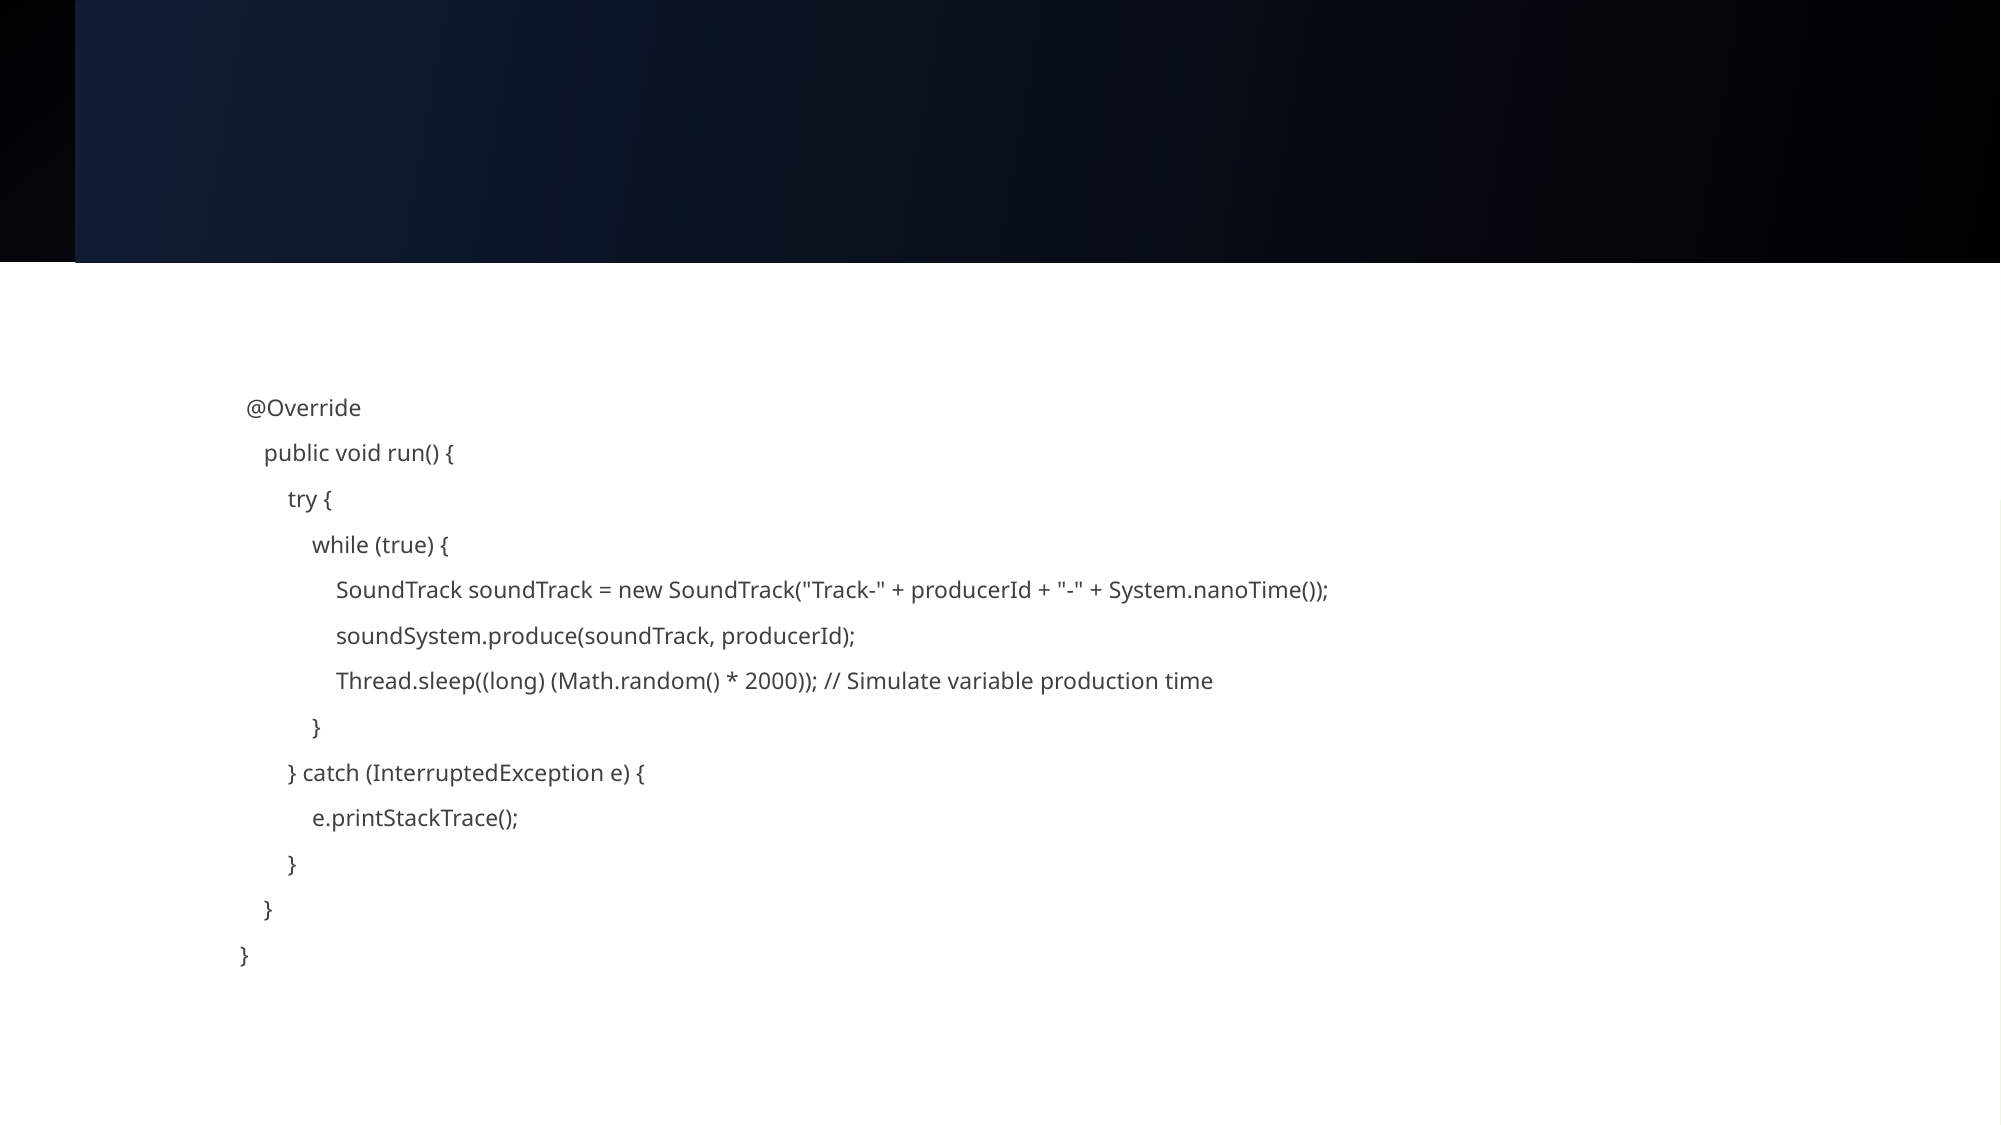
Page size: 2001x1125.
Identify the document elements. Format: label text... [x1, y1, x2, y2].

text_box [0, 0, 2000, 1125]
list @Override public void run() { try { while (true) { SoundTrack soundTrack = new SoundTrack("Track-" + producerId + "-" + System.nanoTime()); soundSystem.produce(soundTrack, producerId); Thread.sleep((long) (Math.random() * 2000)); // Simulate variable production time } } catch (InterruptedException e) { e.printStackTrace(); } } } [225, 380, 1821, 985]
